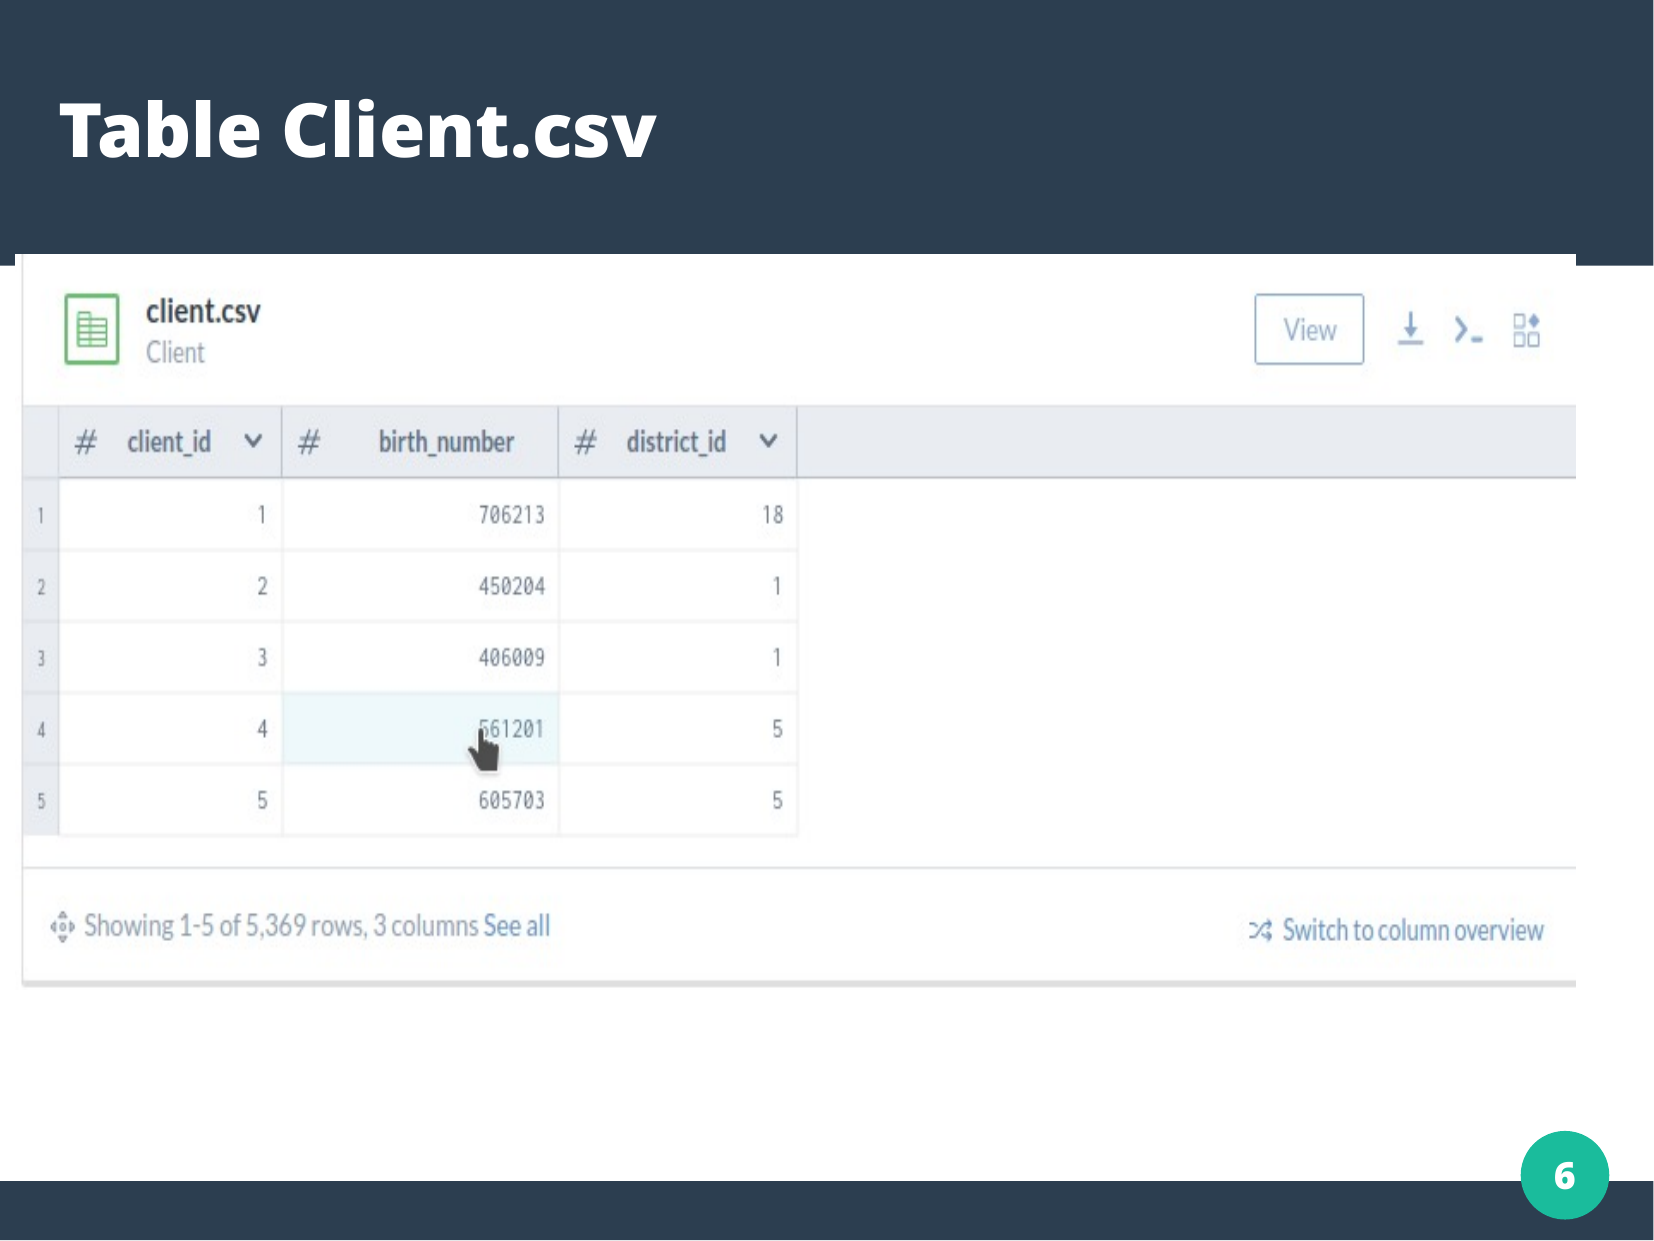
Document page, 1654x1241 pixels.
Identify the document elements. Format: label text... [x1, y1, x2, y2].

title Table Client.csv [59, 49, 1595, 207]
picture [15, 254, 1576, 991]
